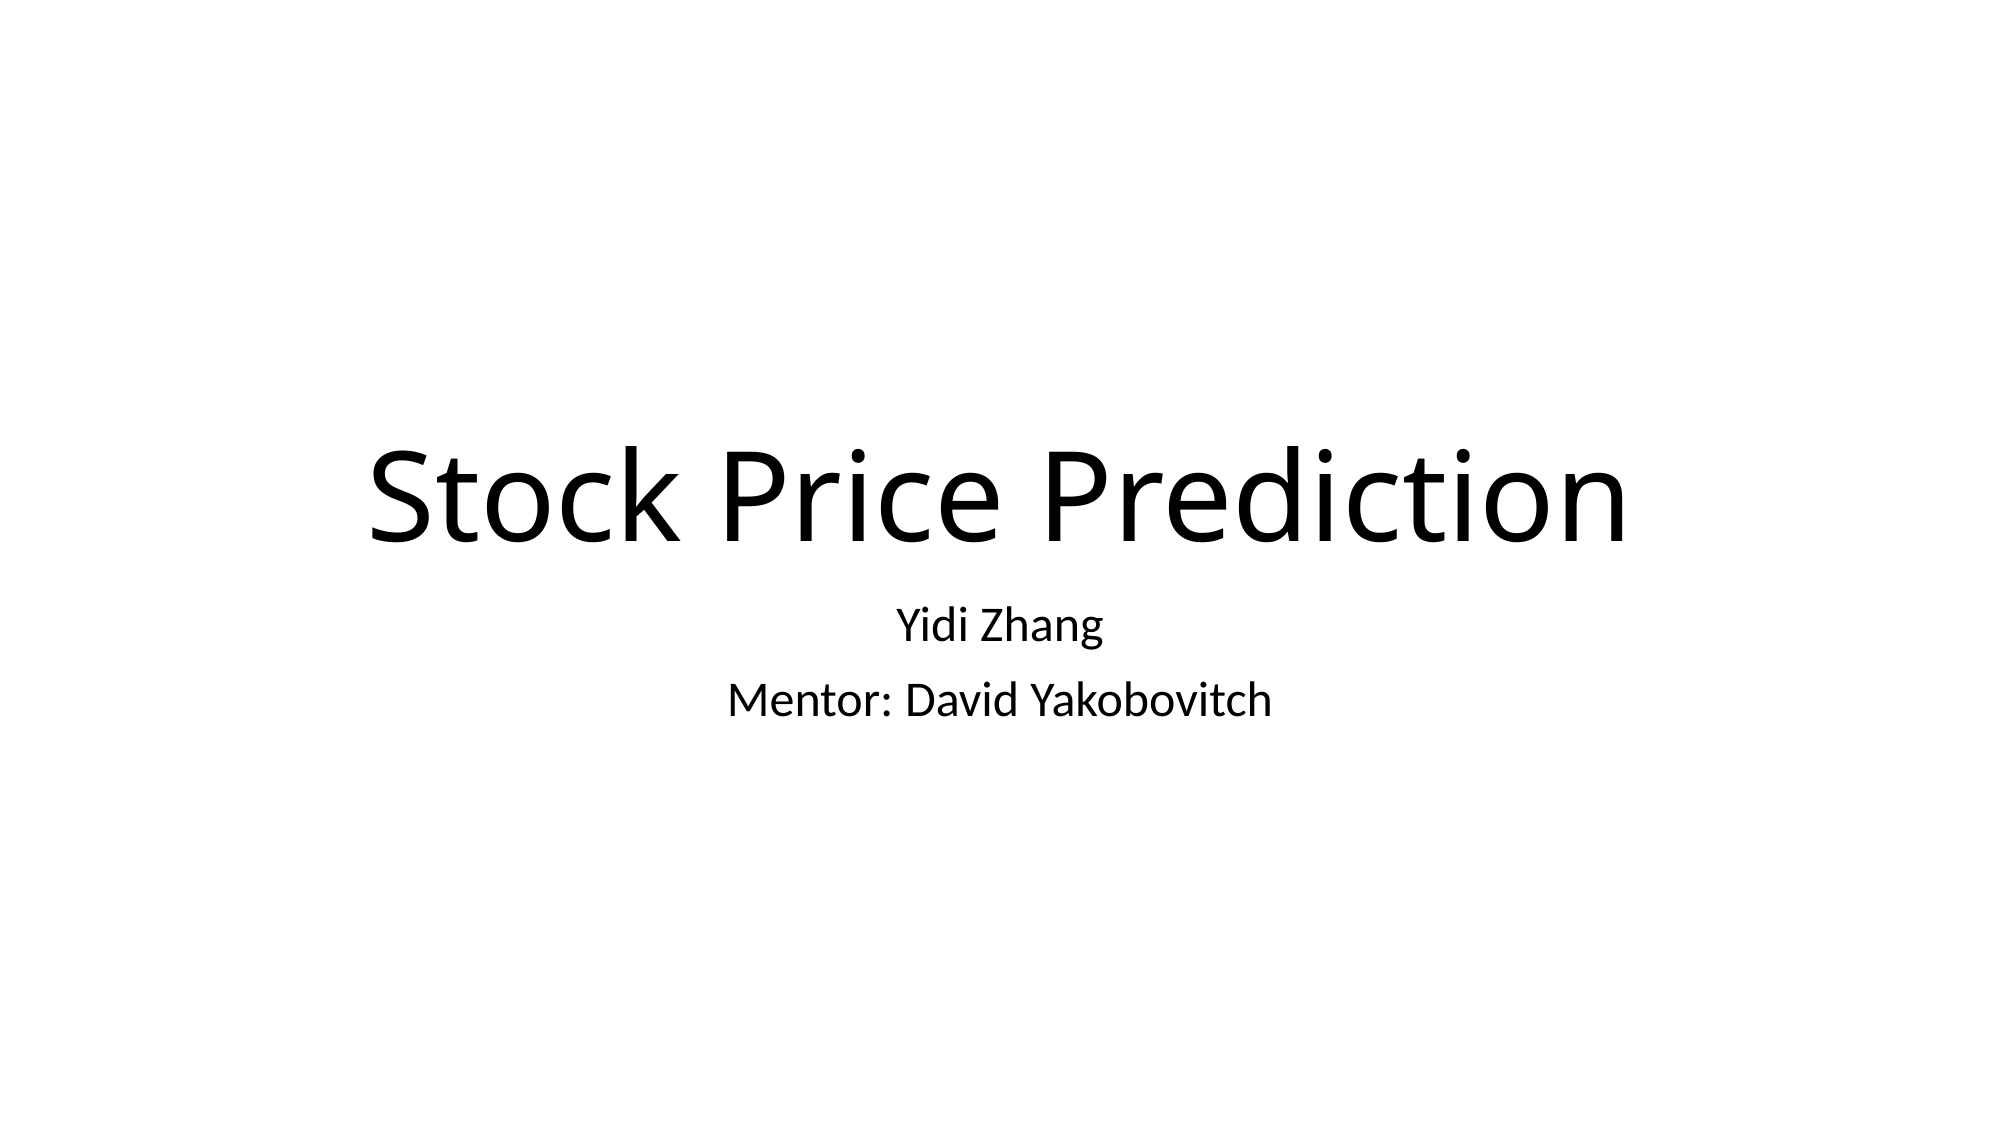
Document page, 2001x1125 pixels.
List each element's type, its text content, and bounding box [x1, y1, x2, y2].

subtitle Yidi Zhang Mentor: David Yakobovitch [249, 590, 1750, 863]
title Stock Price Prediction [249, 184, 1750, 576]
